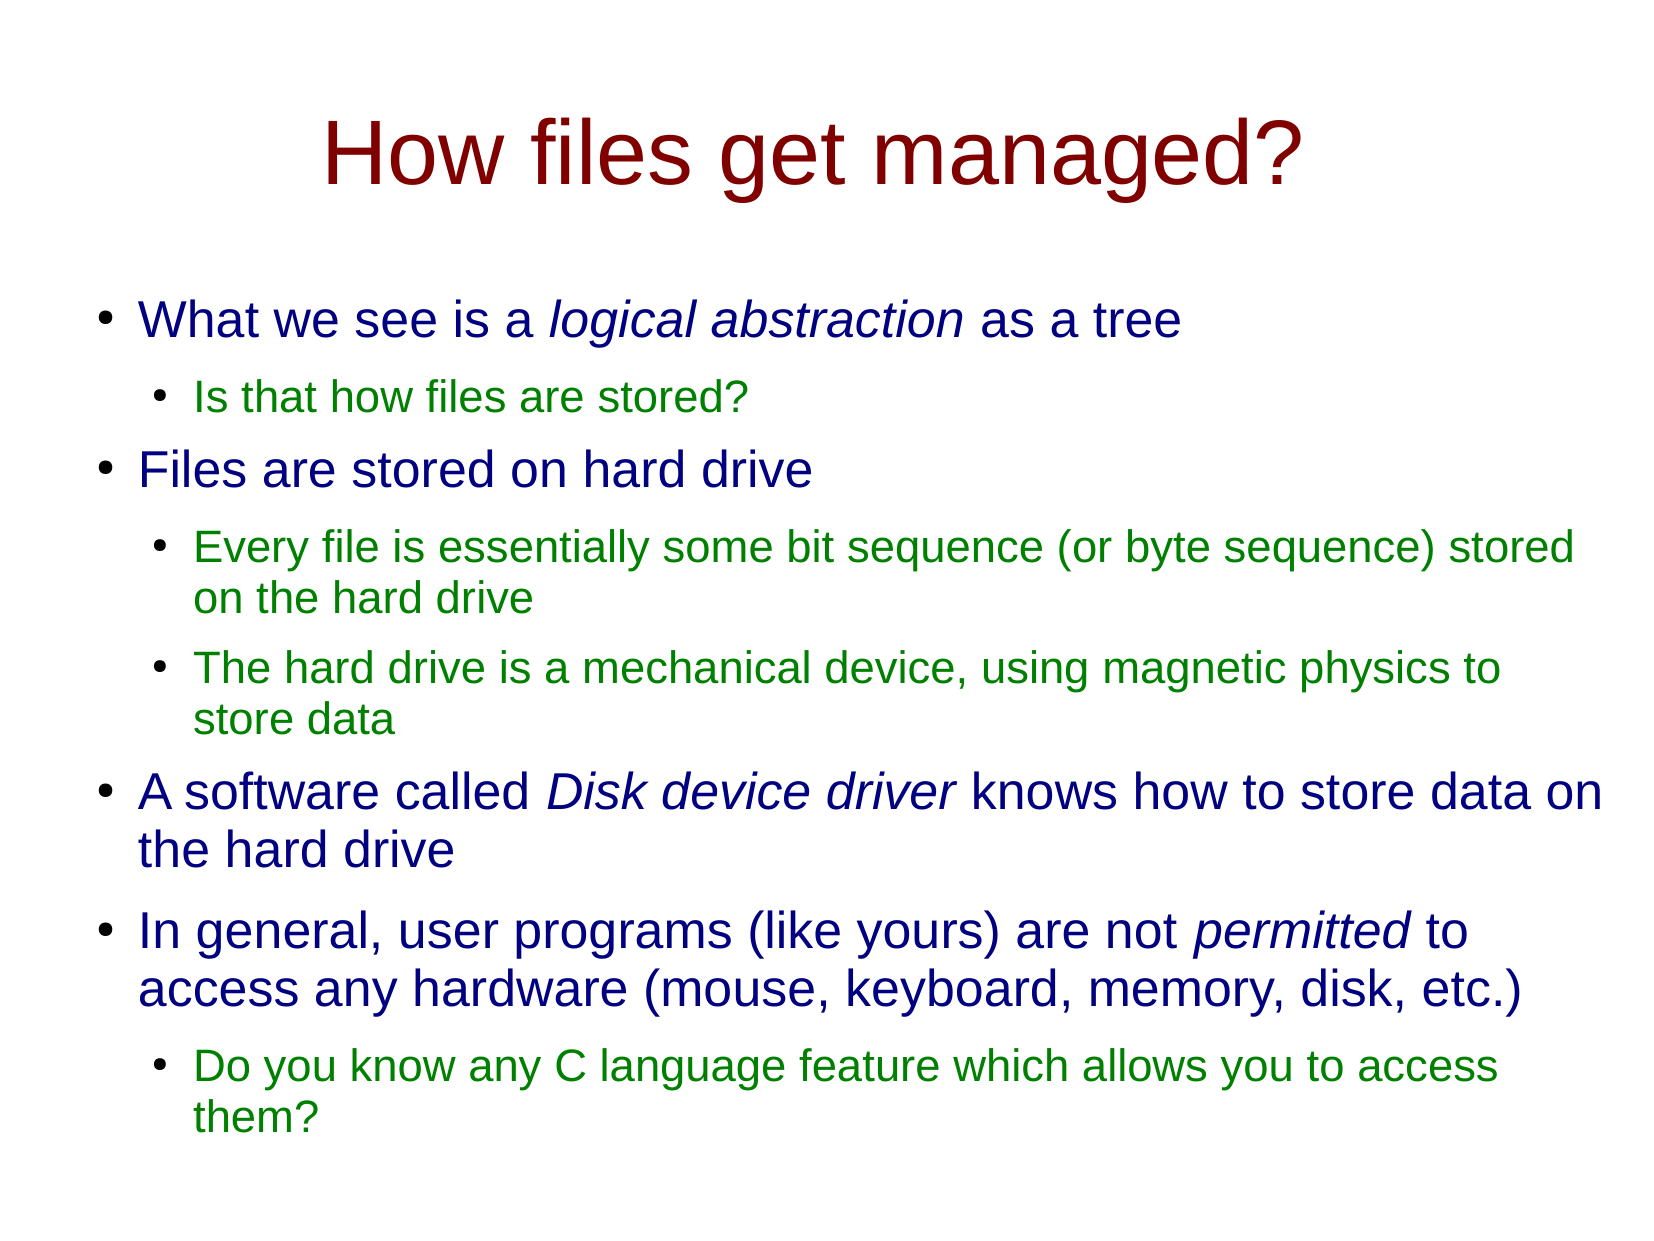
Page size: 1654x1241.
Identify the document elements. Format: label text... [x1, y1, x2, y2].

list What we see is a logical abstraction as a tree Is that how files are stored? Files are stored on hard drive Every file is essentially some bit sequence (or byte sequence) stored on the hard drive The hard drive is a mechanical device, using magnetic physics to store data A software called Disk device driver knows how to store data on the hard drive In general, user programs (like yours) are not permitted to access any hardware (mouse, keyboard, memory, disk, etc.) Do you know any C language feature which allows you to access them? [82, 290, 1607, 1146]
title How files get managed? [82, 49, 1571, 257]
